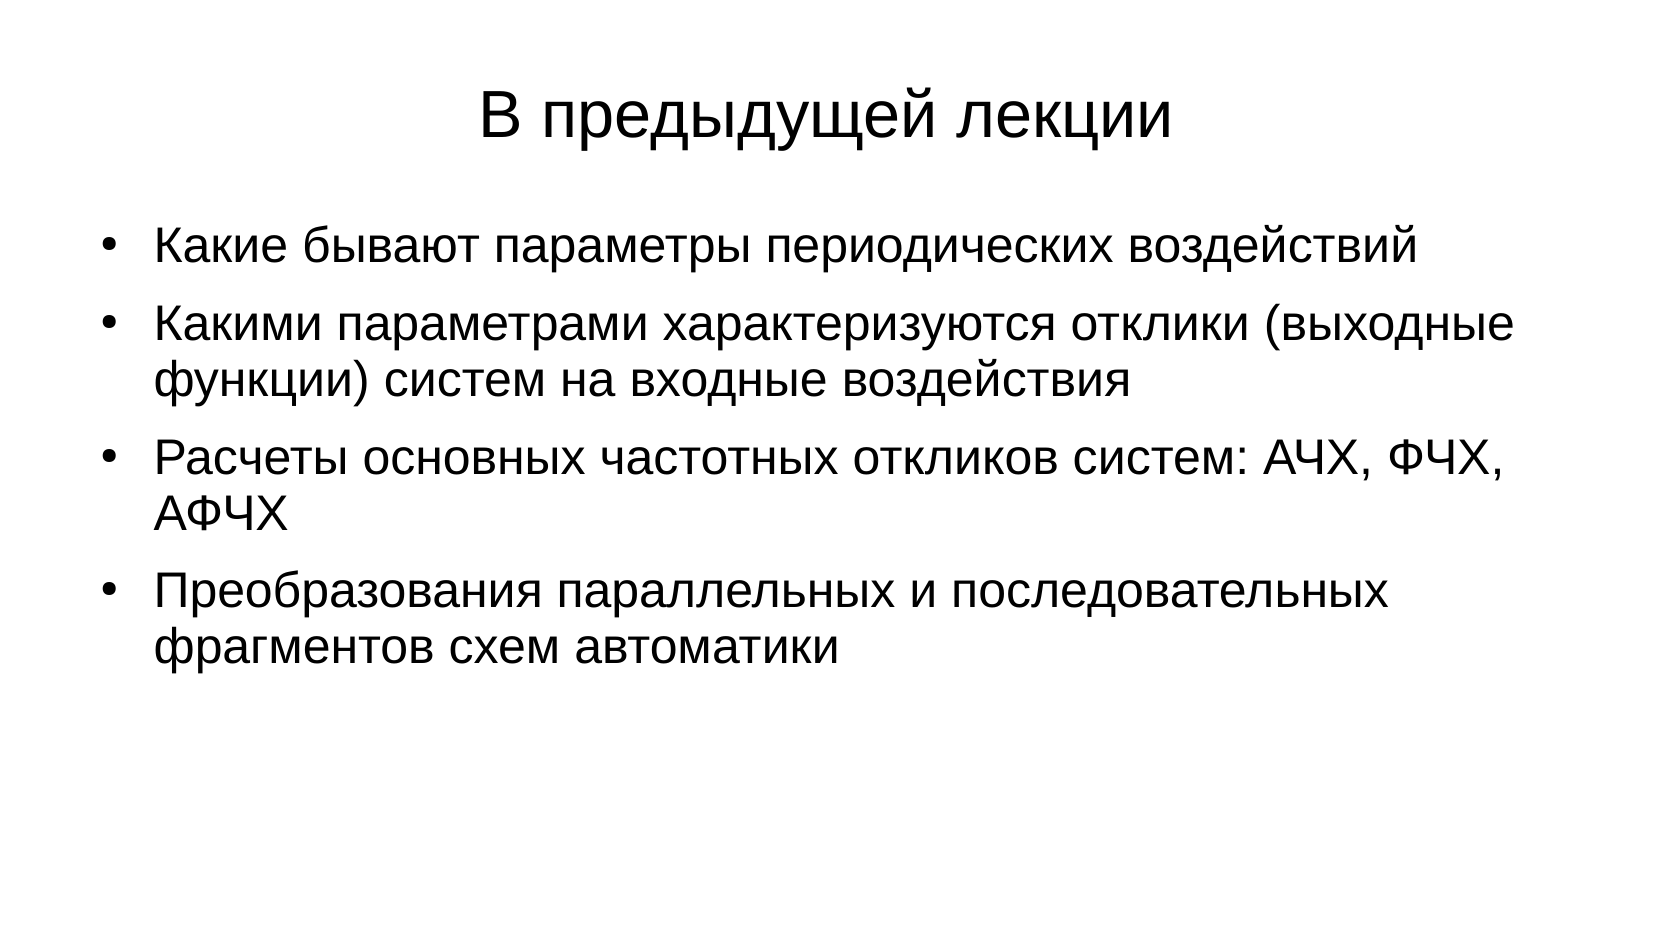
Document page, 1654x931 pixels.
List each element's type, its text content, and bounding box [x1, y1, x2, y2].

title В предыдущей лекции [82, 37, 1571, 193]
list Какие бывают параметры периодических воздействий Какими параметрами характеризуются отклики (выходные функции) систем на входные воздействия Расчеты основных частотных откликов систем: АЧХ, ФЧХ, АФЧХ Преобразования параллельных и последовательных фрагментов схем автоматики [82, 217, 1571, 758]
